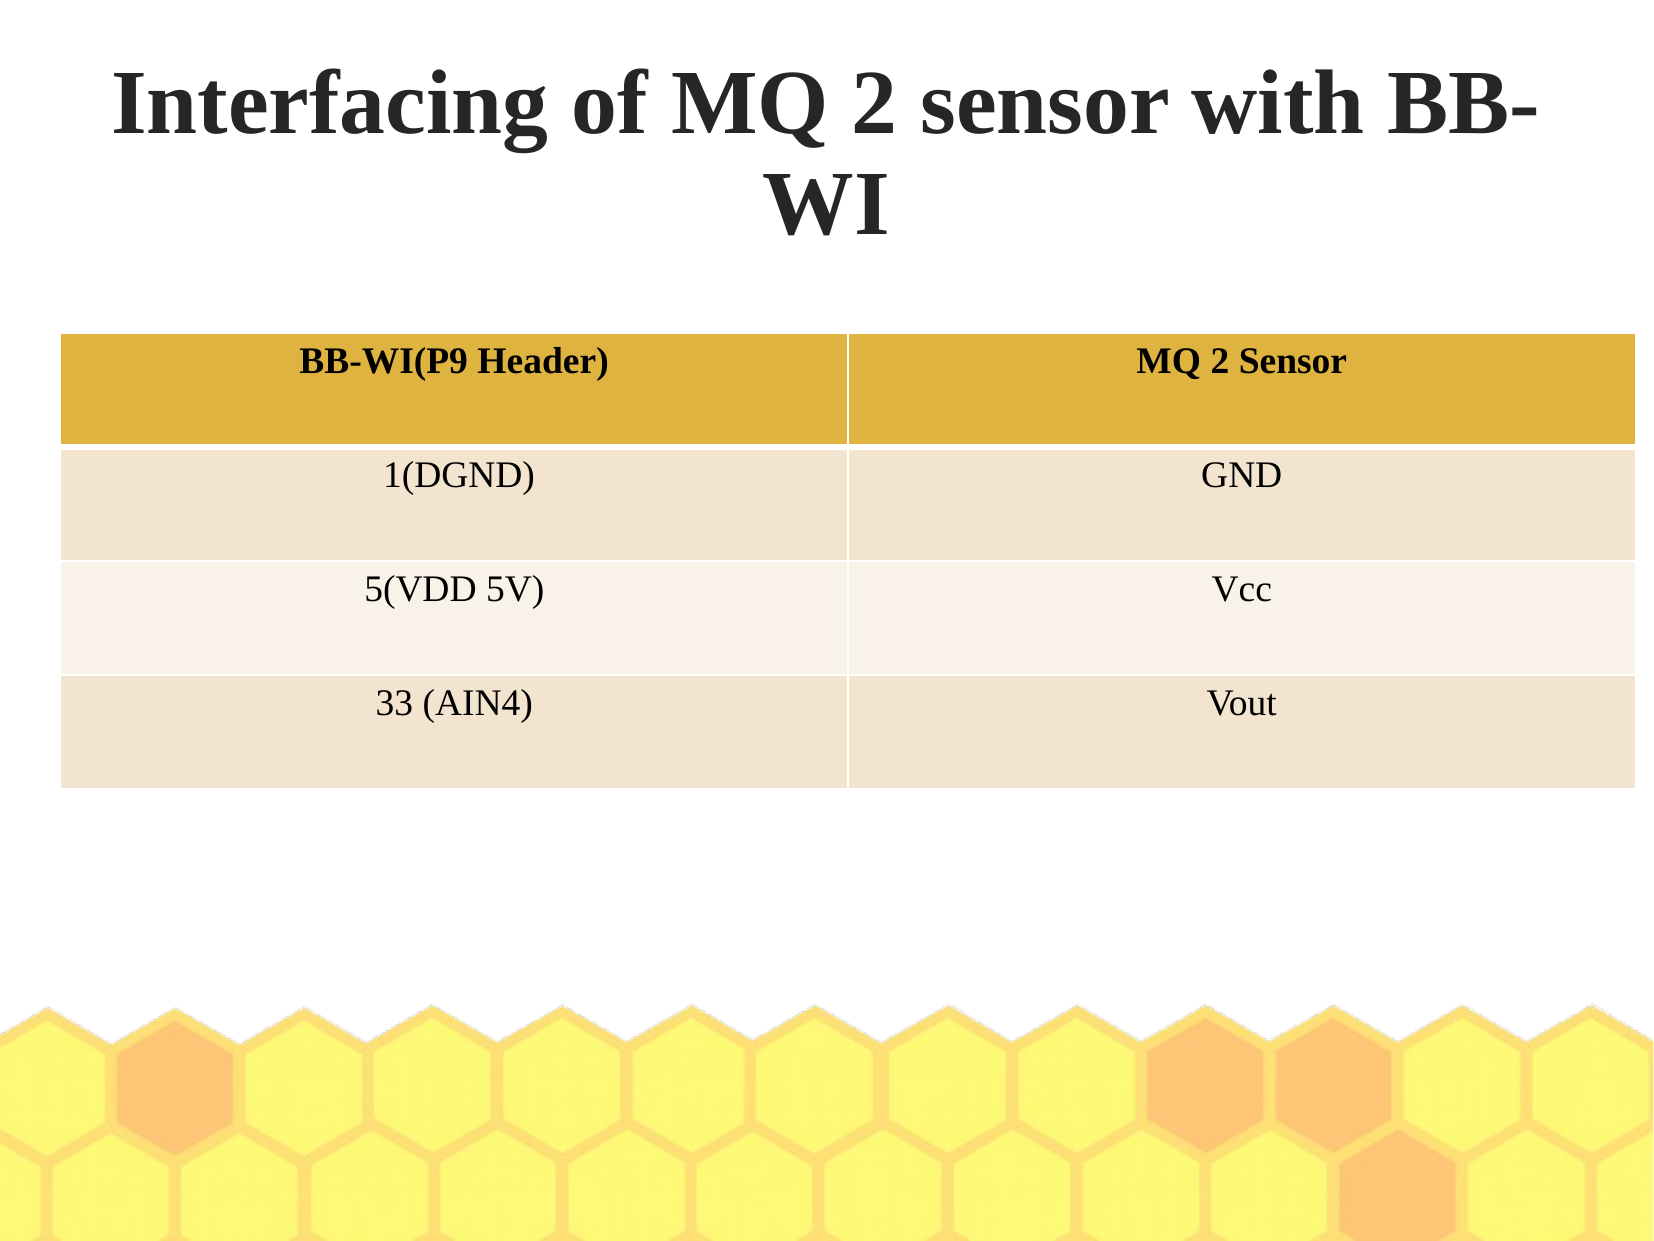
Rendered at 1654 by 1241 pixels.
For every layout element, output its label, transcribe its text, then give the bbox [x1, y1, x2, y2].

title Interfacing of MQ 2 sensor with BB-WI [82, 49, 1571, 257]
table_cell 33 (AIN4) [61, 676, 847, 788]
table_cell Vcc [849, 562, 1635, 674]
picture [0, 1001, 1654, 1241]
table_header MQ 2 Sensor [849, 334, 1635, 444]
table_cell GND [849, 450, 1635, 560]
table_cell Vout [849, 676, 1635, 788]
table_header BB-WI(P9 Header) [61, 334, 847, 444]
table_cell 1(DGND) [61, 450, 847, 560]
table_cell 5(VDD 5V) [61, 562, 847, 674]
